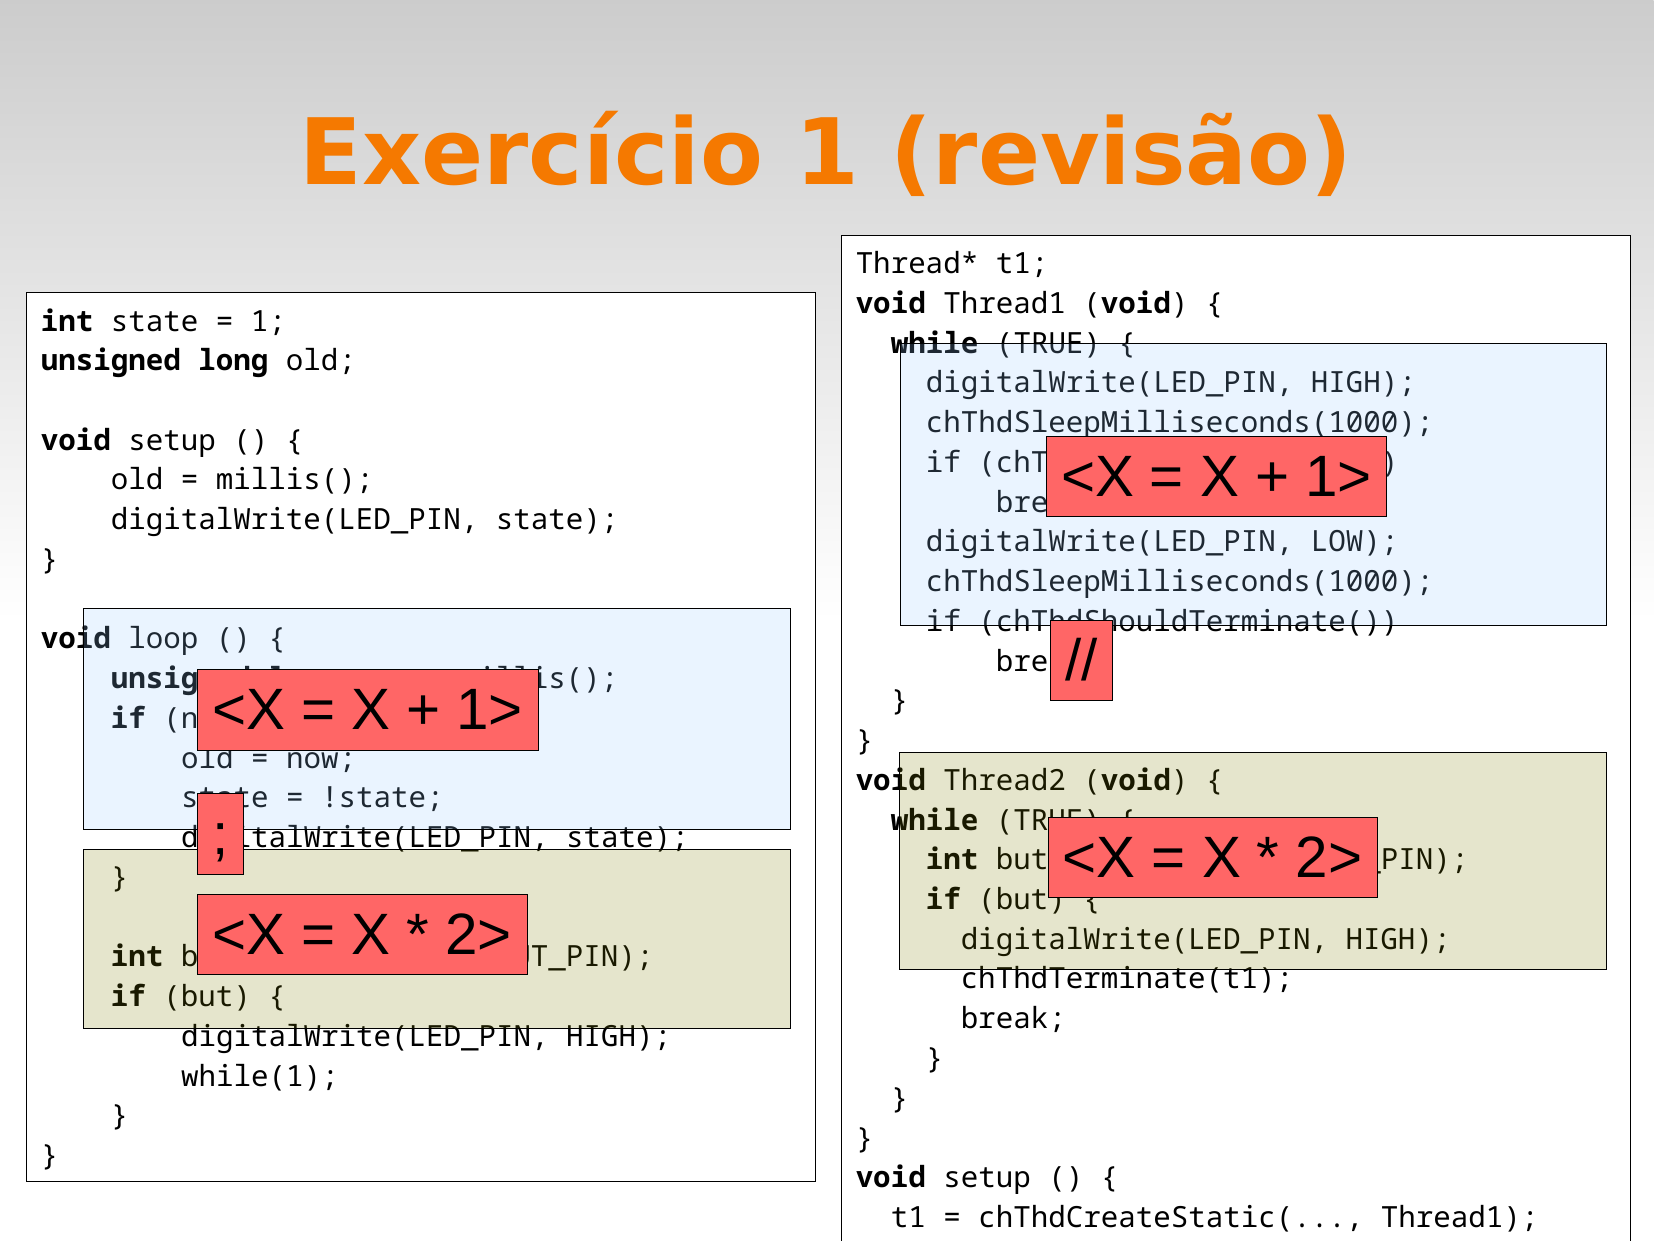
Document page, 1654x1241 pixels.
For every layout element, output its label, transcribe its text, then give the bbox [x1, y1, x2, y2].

text_box <X = X * 2> [197, 894, 528, 975]
text_box [83, 849, 791, 1029]
text_box <X = X + 1> [197, 669, 539, 751]
text_box // [1050, 620, 1113, 701]
text_box [900, 343, 1607, 626]
text_box <X = X + 1> [1046, 436, 1387, 517]
text_box Thread* t1; void Thread1 (void) { while (TRUE) { digitalWrite(LED_PIN, HIGH); chThdSleepMilliseconds(1000); if (chThdShouldTerminate()) break; digitalWrite(LED_PIN, LOW); chThdSleepMilliseconds(1000); if (chThdShouldTerminate()) break; } } void Thread2 (void) { while (TRUE) { int but = digitalRead(BUT_PIN); if (but) { digitalWrite(LED_PIN, HIGH); chThdTerminate(t1); break; } } } void setup () { t1 = chThdCreateStatic(..., Thread1); chThdCreateStatic(..., Thread2); } [841, 235, 1631, 1176]
text_box [899, 752, 1607, 970]
text_box <X = X * 2> [1048, 817, 1378, 898]
text_box int state = 1; unsigned long old; void setup () { old = millis(); digitalWrite(LED_PIN, state); } void loop () { unsigned long now = millis(); if (now >= old+1000) { old = now; state = !state; digitalWrite(LED_PIN, state); } int but = digitalRead(BUT_PIN); if (but) { digitalWrite(LED_PIN, HIGH); while(1); } } [26, 292, 816, 1066]
title Exercício 1 (revisão) [82, 49, 1571, 257]
text_box ; [197, 793, 244, 875]
text_box [83, 608, 791, 830]
